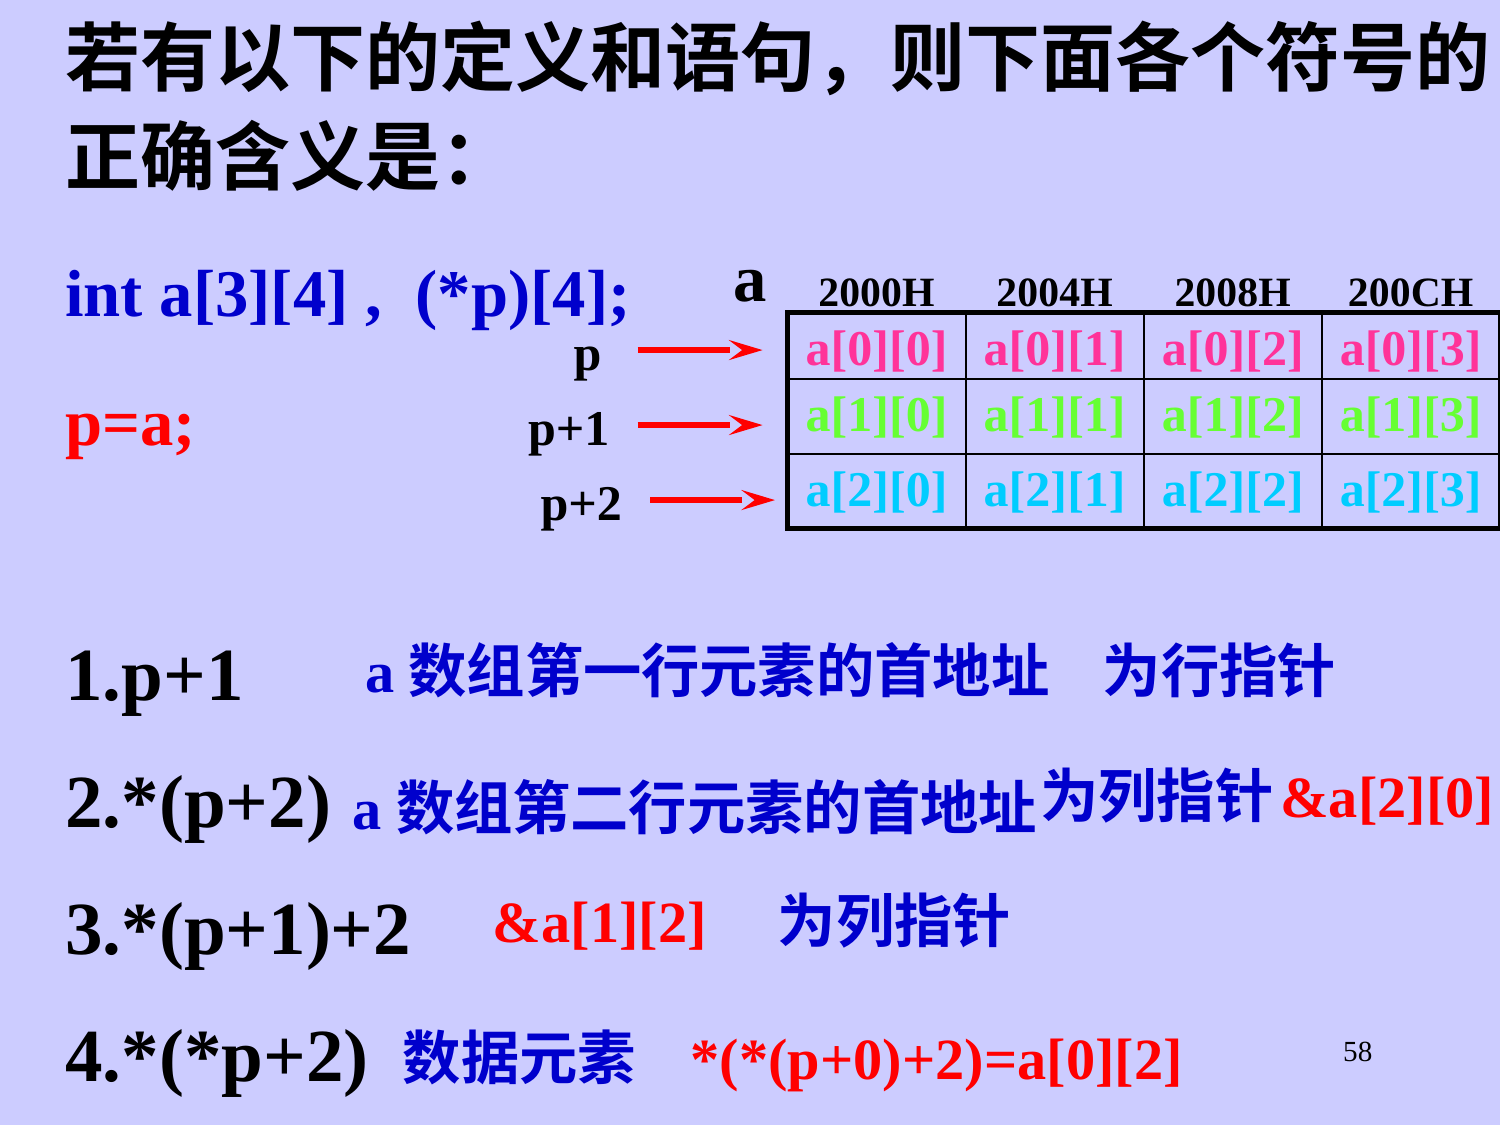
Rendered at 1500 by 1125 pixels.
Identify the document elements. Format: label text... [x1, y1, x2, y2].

text_box &a[1][2] [487, 875, 713, 956]
text_box 2008H [1144, 262, 1322, 316]
text_box a[0][1] [967, 316, 1143, 378]
text_box 2004H [966, 262, 1144, 316]
text_box a[1][0] [790, 380, 965, 453]
text_box a数组第二行元素的首地址 [349, 762, 1063, 844]
text_box a[2][1] [967, 455, 1143, 526]
text_box a[1][1] [967, 380, 1143, 453]
text_box *(*(p+0)+2)=a[0][2] [687, 1012, 1238, 1094]
text_box a[2][0] [790, 455, 965, 526]
text_box a数组第一行元素的首地址 [362, 624, 1099, 706]
text_box 200CH [1322, 262, 1500, 316]
text_box p+1 [512, 387, 625, 458]
text_box a[1][3] [1323, 380, 1498, 453]
text_box a[2][3] [1323, 455, 1498, 526]
text_box a[0][0] [790, 316, 965, 378]
text_box a[0][2] [1145, 316, 1321, 378]
text_box 2000H [788, 262, 966, 316]
text_box &a[2][0] [1275, 750, 1500, 831]
text_box 为列指针 [1037, 750, 1275, 831]
text_box 数据元素 [399, 1012, 663, 1094]
text_box 为列指针 [774, 875, 1138, 956]
text_box a[0][3] [1323, 316, 1498, 378]
text_box a [712, 224, 788, 317]
text_box a[2][2] [1145, 455, 1321, 526]
text_box a[1][2] [1145, 380, 1321, 453]
text_box p [549, 312, 626, 383]
text_box 为行指针 [1099, 624, 1426, 706]
text_box 若有以下的定义和语句，则下面各个符号的正确含义是： int a[3][4] , (*p)[4]; p=a; p+1 *(p+2) *(p+1)+2 *(*p+2) [62, 0, 1500, 1099]
text_box p+2 [524, 462, 638, 533]
